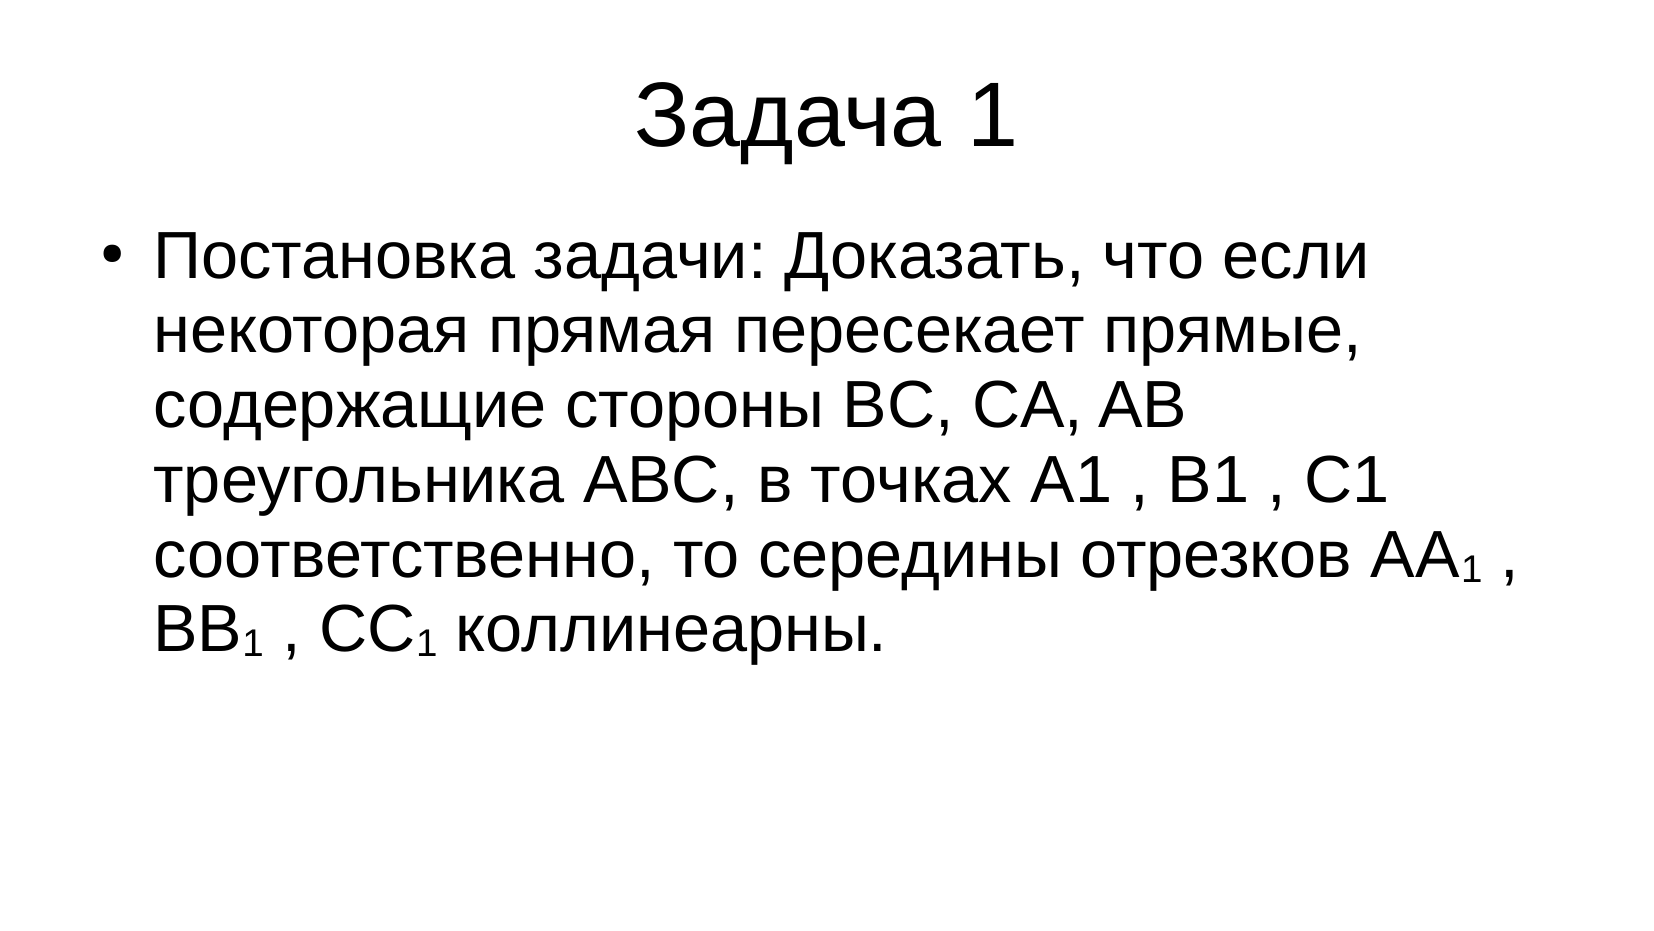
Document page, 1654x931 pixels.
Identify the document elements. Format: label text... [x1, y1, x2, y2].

list Постановка задачи: Доказать, что если некоторая прямая пересекает прямые, содержащие стороны BC, CA, AB треугольника ABC, в точках A1 , B1 , C1 соответственно, то середины отрезков AA1 , BB1 , CC1 коллинеарны. [82, 217, 1571, 758]
title Задача 1 [82, 37, 1571, 193]
